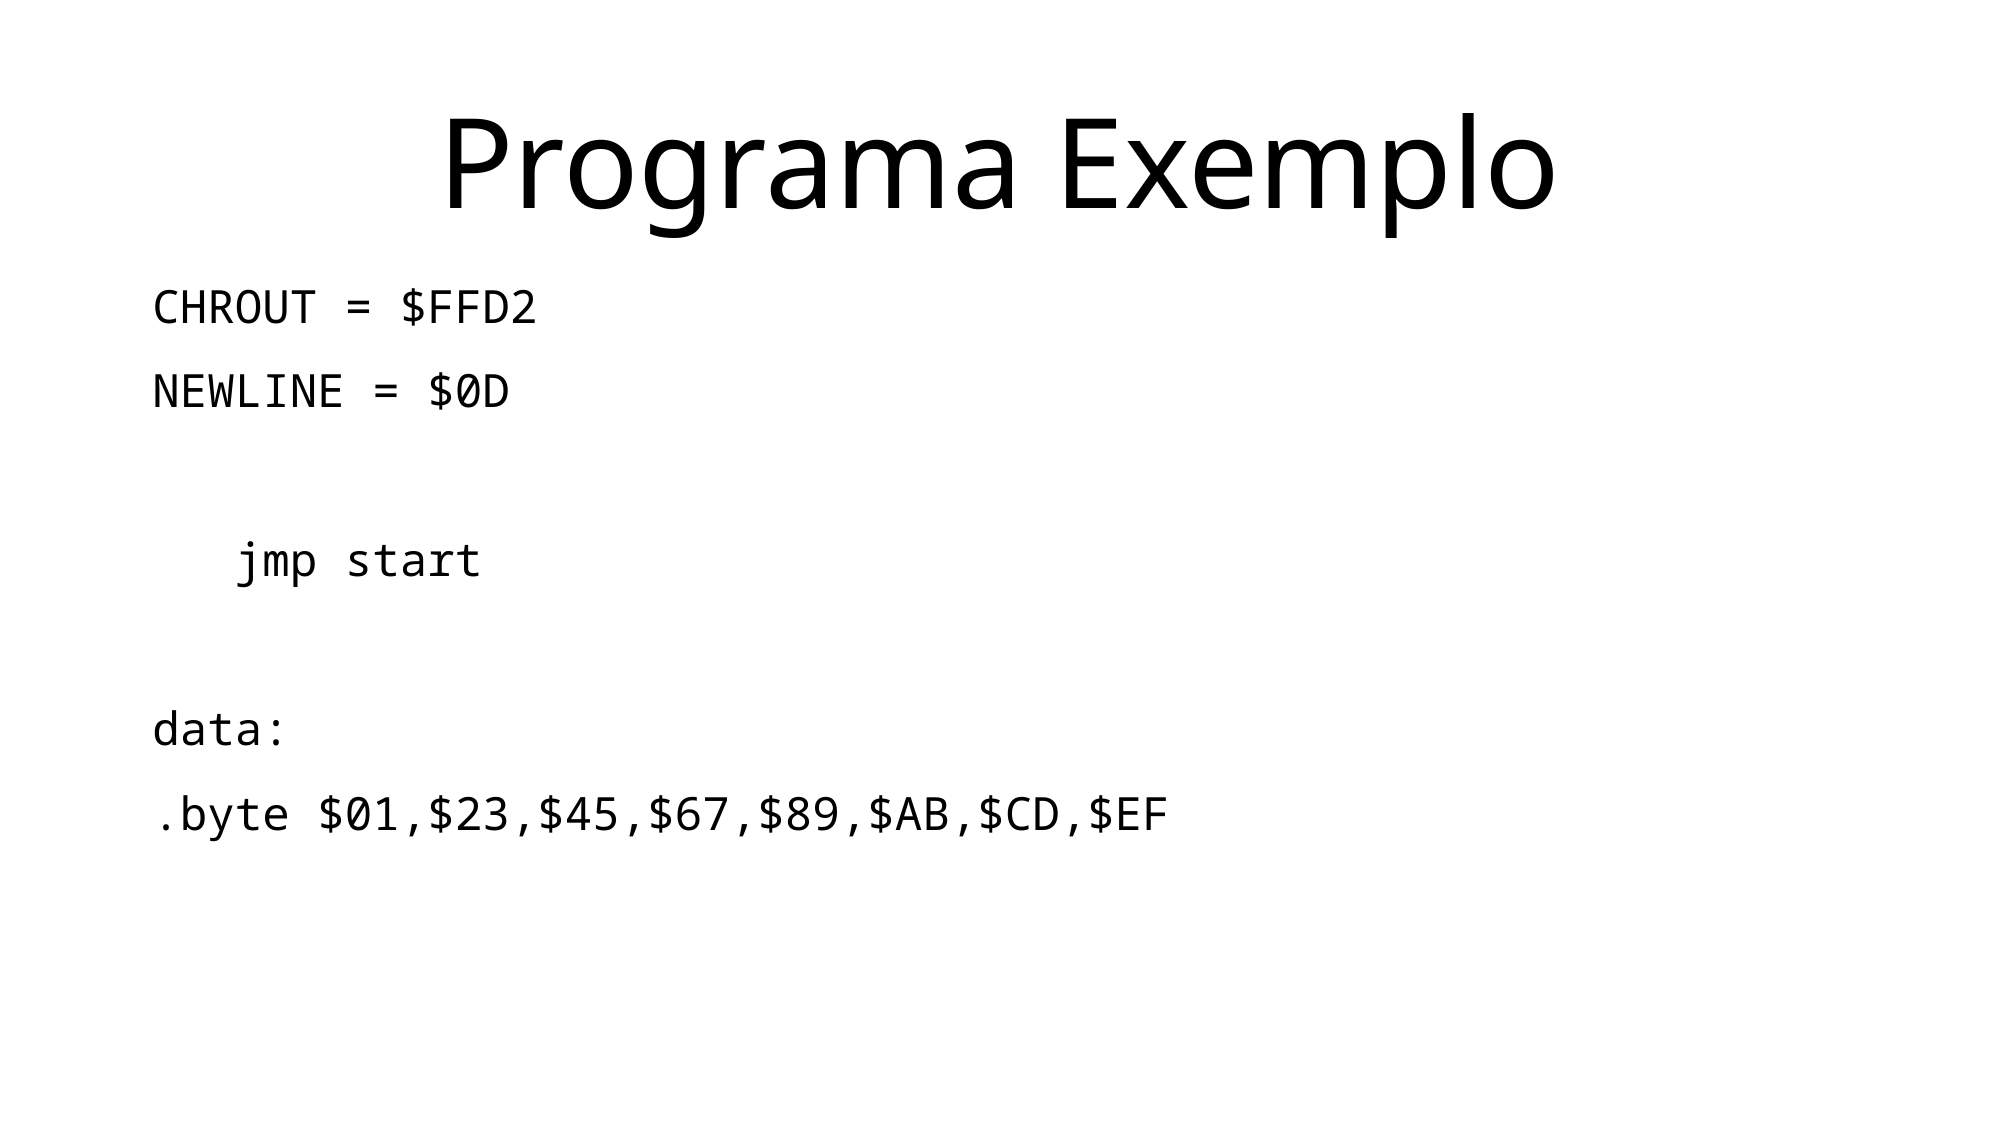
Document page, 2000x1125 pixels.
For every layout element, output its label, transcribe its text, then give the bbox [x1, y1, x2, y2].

list CHROUT = $FFD2 NEWLINE = $0D jmp start data: .byte $01,$23,$45,$67,$89,$AB,$CD,$EF [137, 278, 1862, 1081]
title Programa Exemplo [137, 59, 1862, 278]
